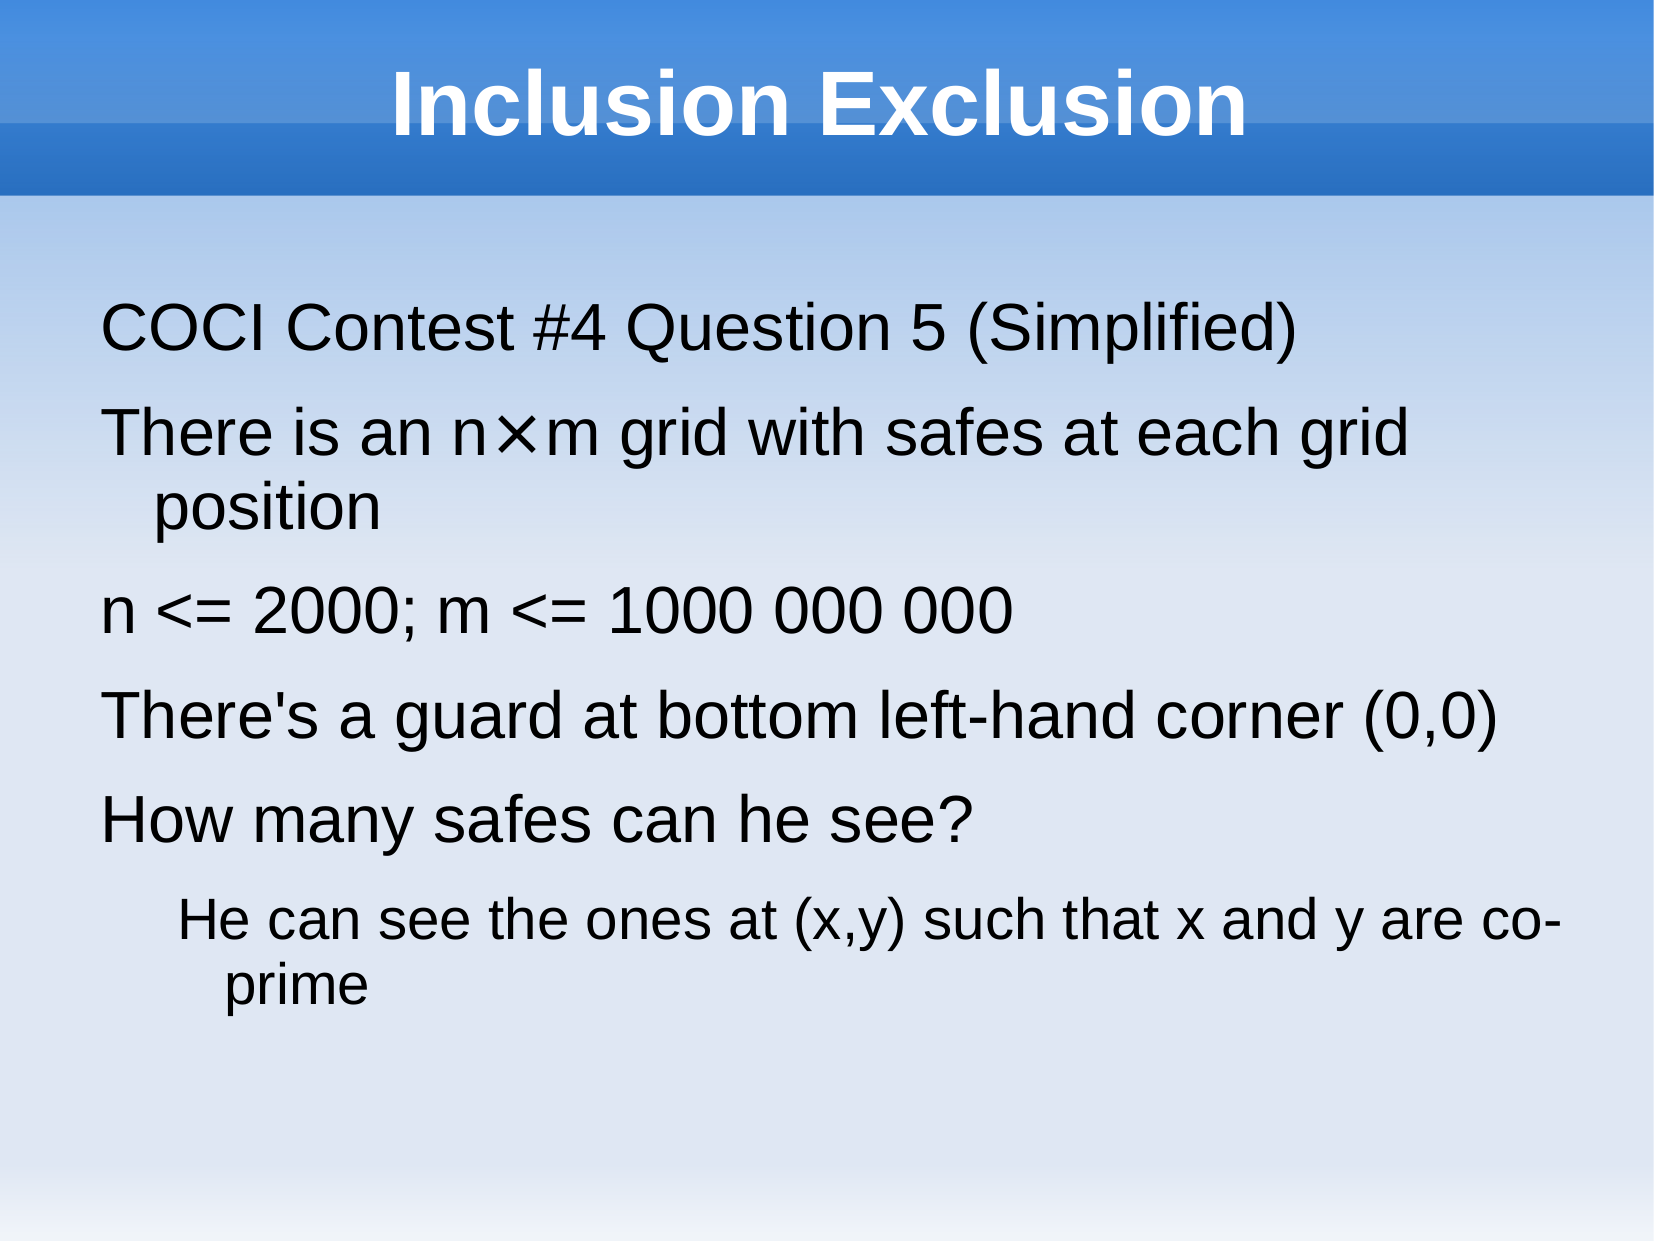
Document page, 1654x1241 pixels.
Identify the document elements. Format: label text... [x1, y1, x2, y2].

picture [0, 0, 1654, 1241]
title Inclusion Exclusion [76, 0, 1565, 208]
list COCI Contest #4 Question 5 (Simplified) There is an n⨯m grid with safes at each grid position n <= 2000; m <= 1000 000 000 There's a guard at bottom left-hand corner (0,0) How many safes can he see? He can see the ones at (x,y) such that x and y are co-prime [82, 290, 1571, 1094]
